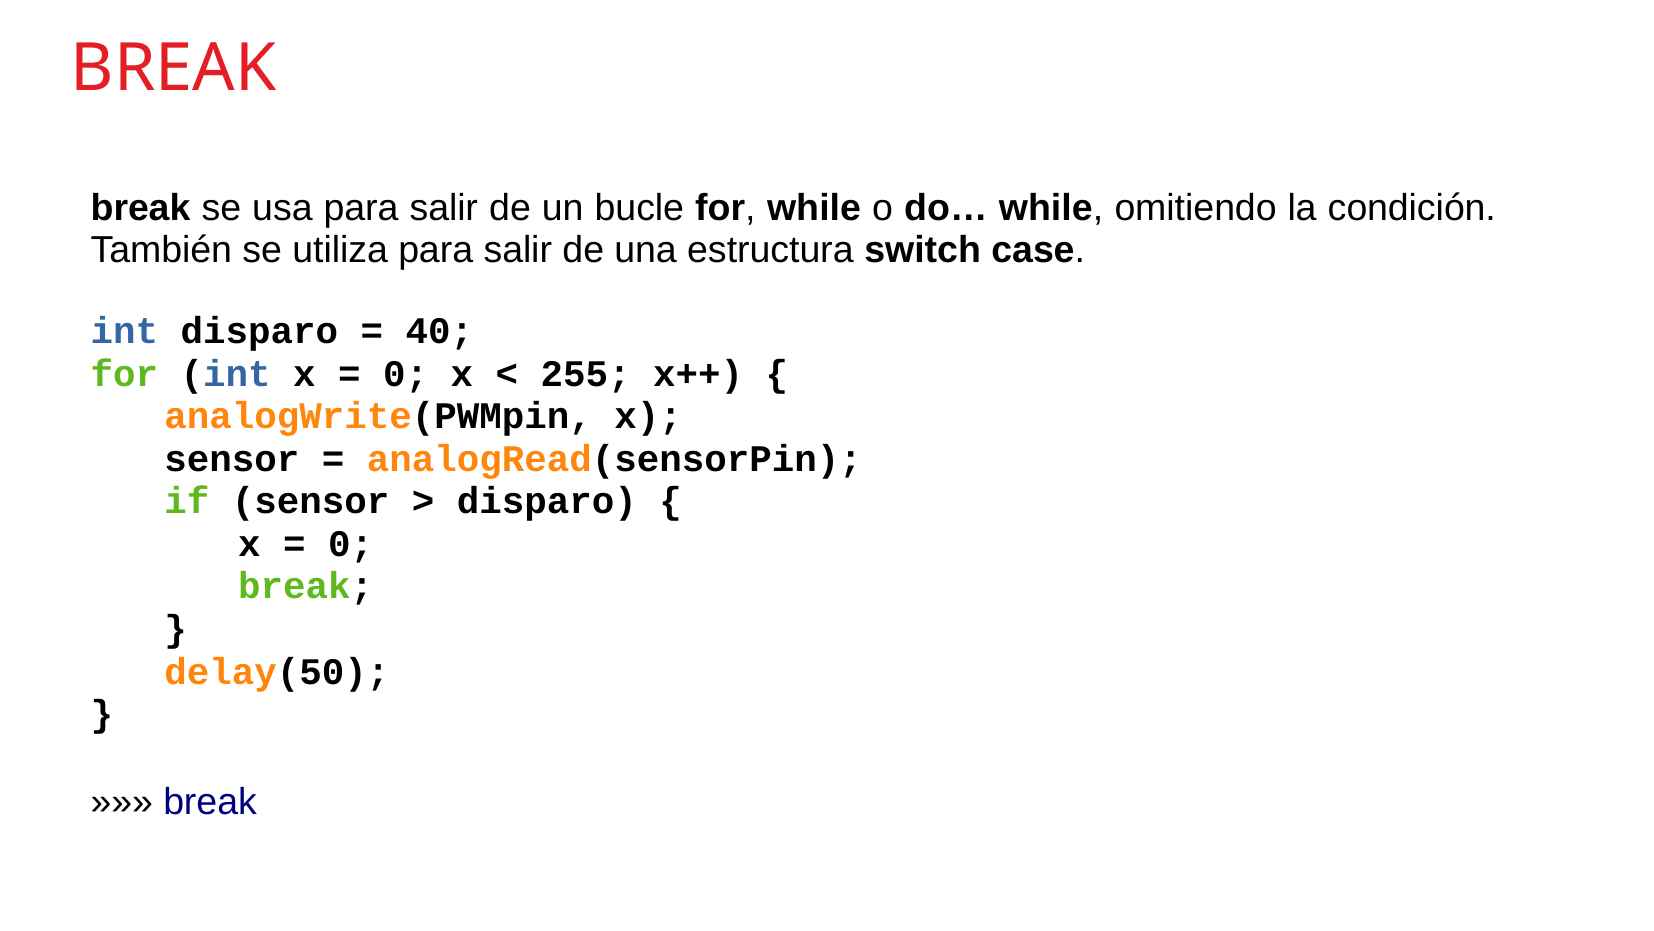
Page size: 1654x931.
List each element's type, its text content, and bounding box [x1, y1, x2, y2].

title BREAK [70, 11, 1347, 118]
text_box break se usa para salir de un bucle for, while o do… while, omitiendo la condición. También se utiliza para salir de una estructura switch case. int disparo = 40; for (int x = 0; x < 255; x++) { analogWrite(PWMpin, x); sensor = analogRead(sensorPin); if (sensor > disparo) { x = 0; break; } delay(50); } »»» break [75, 178, 1596, 867]
